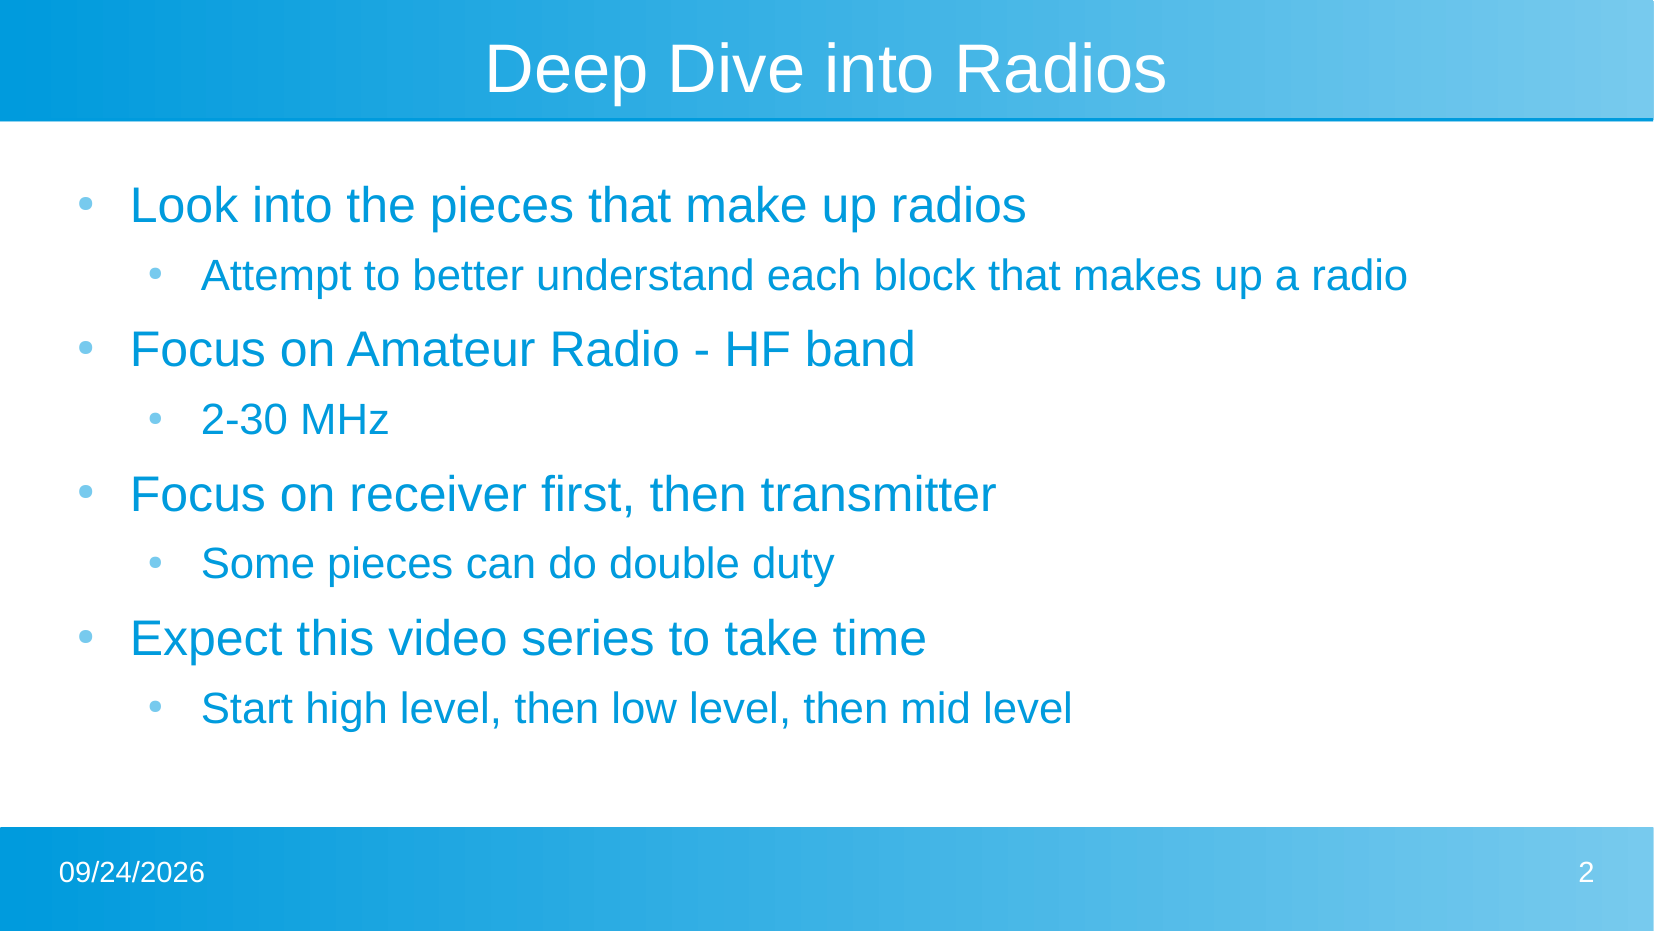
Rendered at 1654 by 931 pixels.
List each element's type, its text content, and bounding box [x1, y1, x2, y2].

title Deep Dive into Radios [59, 29, 1595, 108]
list Look into the pieces that make up radios Attempt to better understand each block that makes up a radio Focus on Amateur Radio - HF band 2-30 MHz Focus on receiver first, then transmitter Some pieces can do double duty Expect this video series to take time Start high level, then low level, then mid level [59, 177, 1595, 768]
